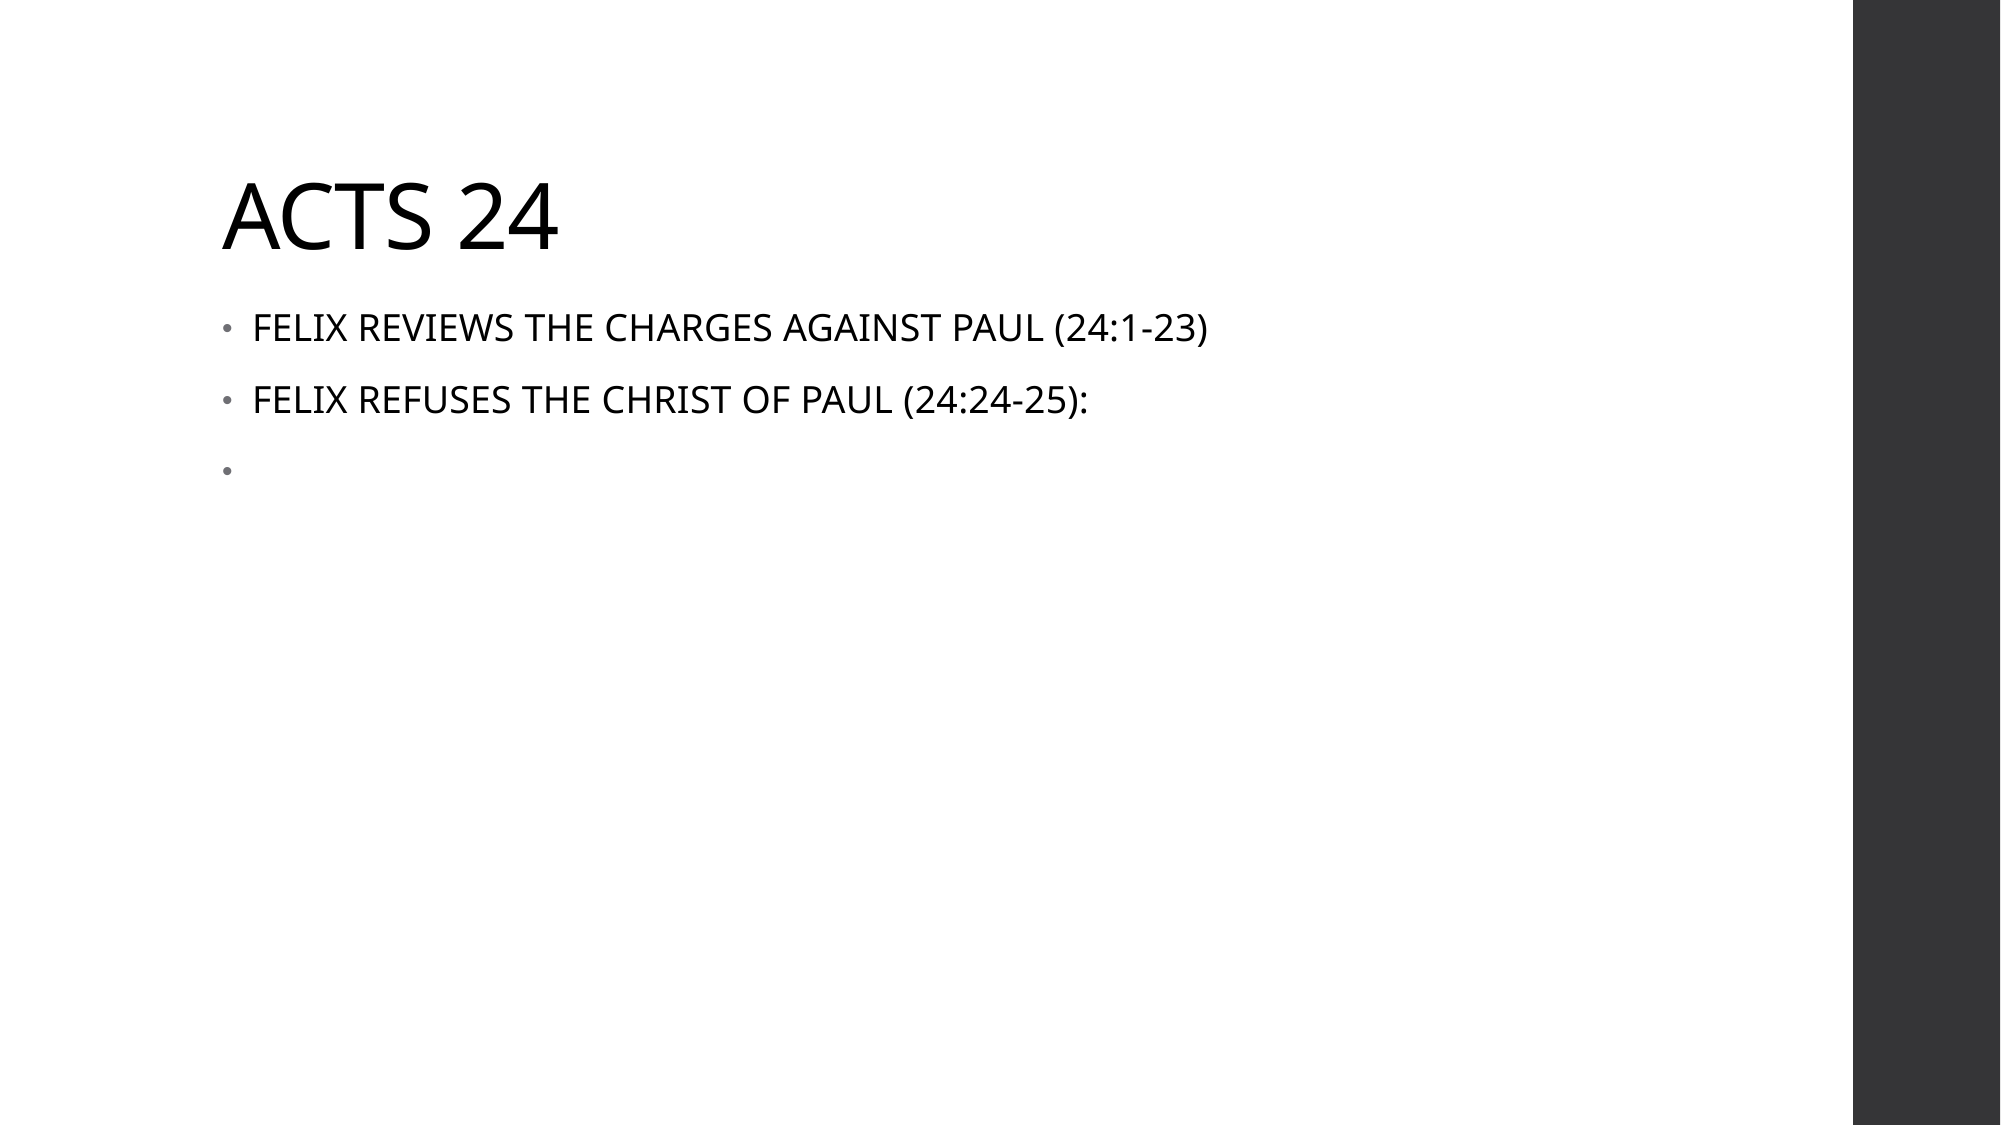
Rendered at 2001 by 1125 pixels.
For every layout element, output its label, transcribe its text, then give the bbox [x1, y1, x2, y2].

title ACTS 24 [206, 60, 1797, 278]
list FELIX REVIEWS THE CHARGES AGAINST PAUL (24:1-23) FELIX REFUSES THE CHRIST OF PAUL (24:24-25): [206, 299, 1617, 1014]
